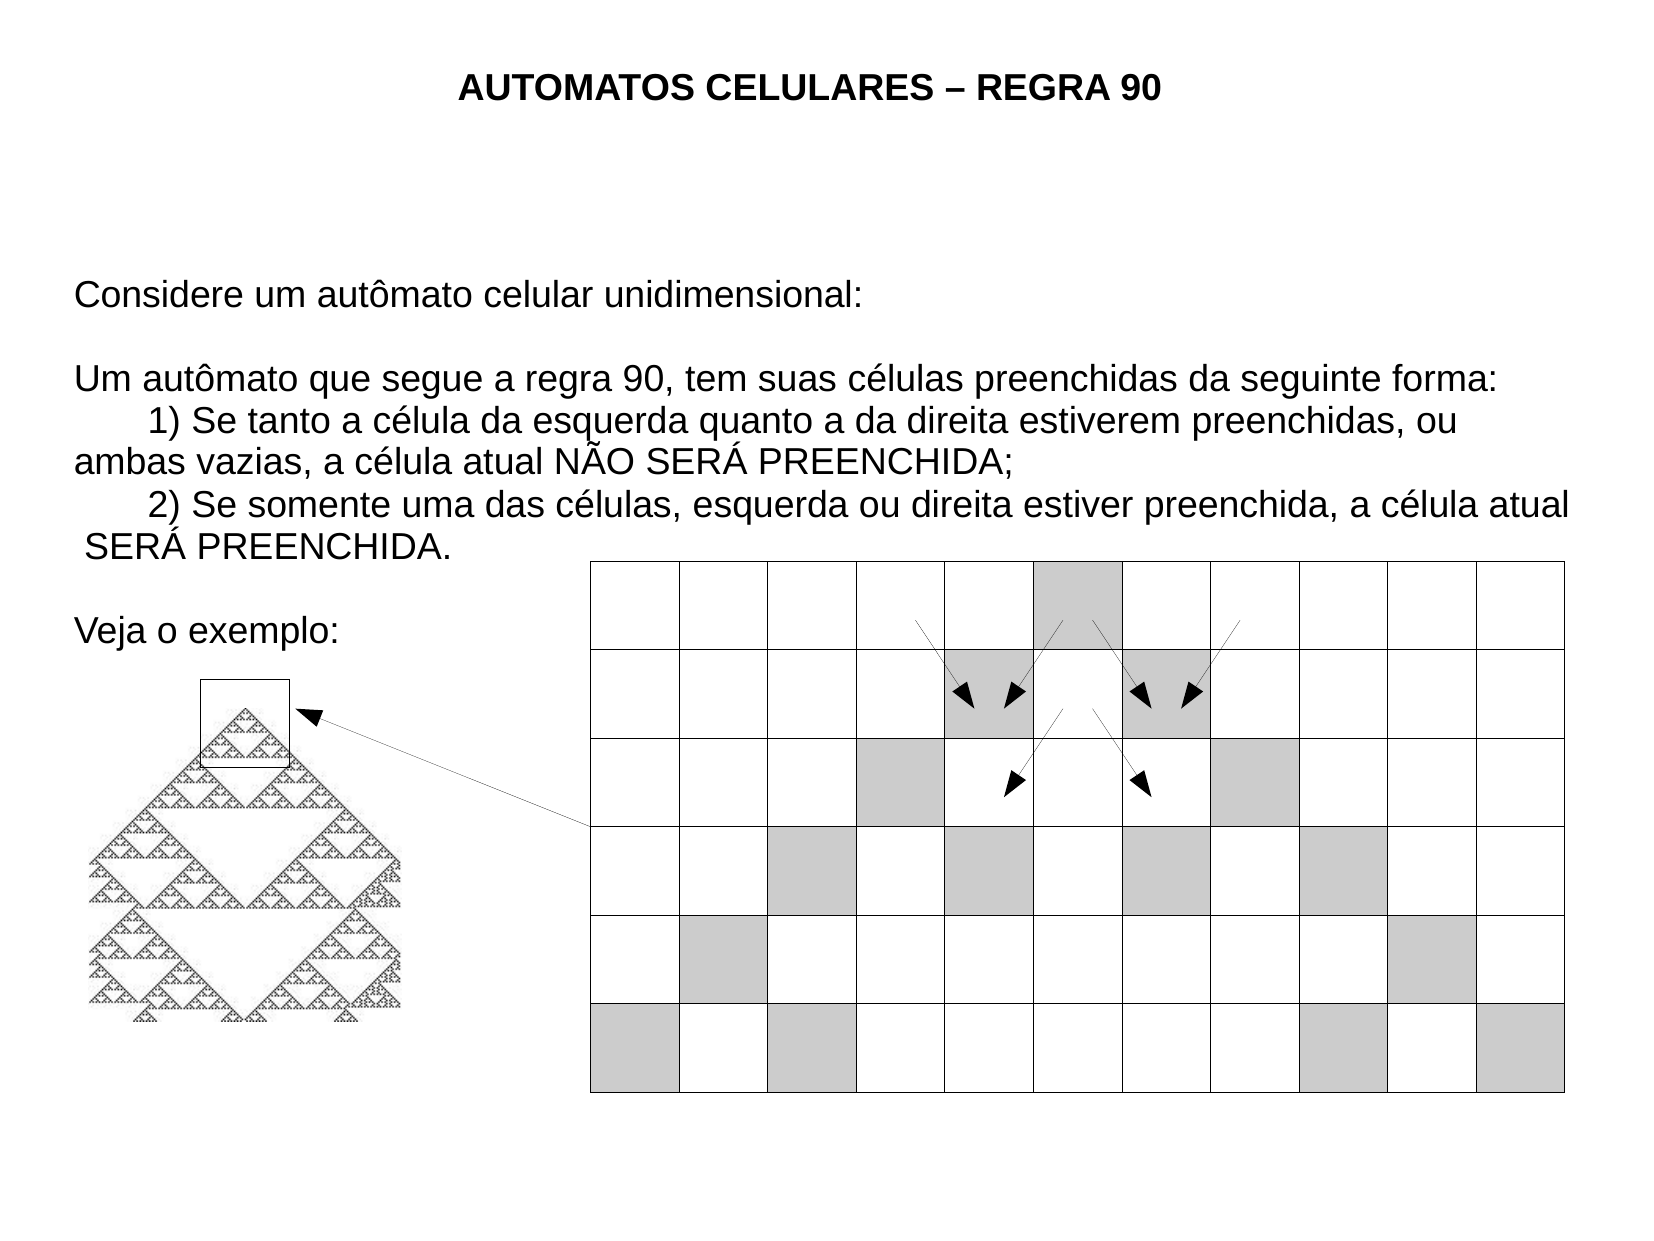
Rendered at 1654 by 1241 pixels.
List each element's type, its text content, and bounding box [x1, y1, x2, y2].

text_box [590, 561, 1565, 1093]
text_box Considere um autômato celular unidimensional: Um autômato que segue a regra 90, tem suas células preenchidas da seguinte forma: 1) Se tanto a célula da esquerda quanto a da direita estiverem preenchidas, ou ambas vazias, a célula atual NÃO SERÁ PREENCHIDA; 2) Se somente uma das células, esquerda ou direita estiver preenchida, a célula atual SERÁ PREENCHIDA. Veja o exemplo: [59, 265, 1595, 785]
text_box AUTOMATOS CELULARES – REGRA 90 [442, 59, 1211, 116]
picture [201, 708, 289, 767]
picture [88, 708, 402, 1022]
picture [302, 708, 402, 750]
